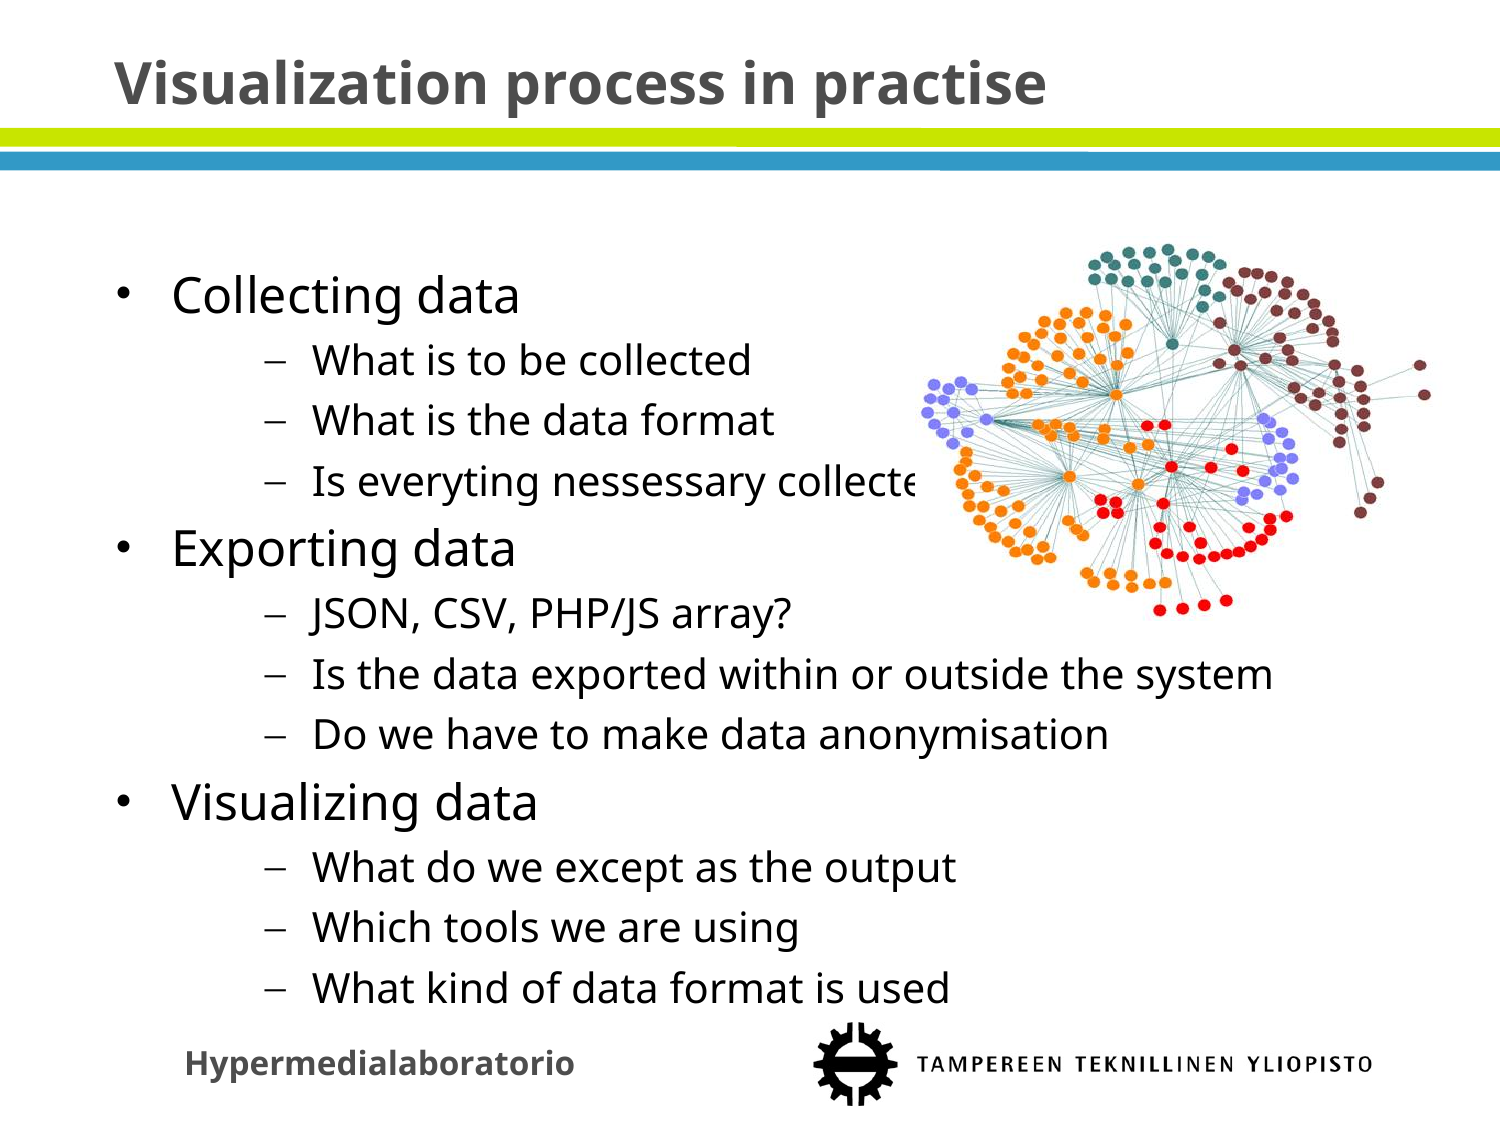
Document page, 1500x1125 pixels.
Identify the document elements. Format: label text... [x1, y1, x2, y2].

picture [813, 1022, 1377, 1106]
list Collecting data What is to be collected What is the data format Is everyting nessessary collected Exporting data JSON, CSV, PHP/JS array? Is the data exported within or outside the system Do we have to make data anonymisation Visualizing data What do we except as the output Which tools we are using What kind of data format is used [100, 255, 1400, 1020]
picture [915, 236, 1447, 621]
title Visualization process in practise [100, 3, 1100, 159]
